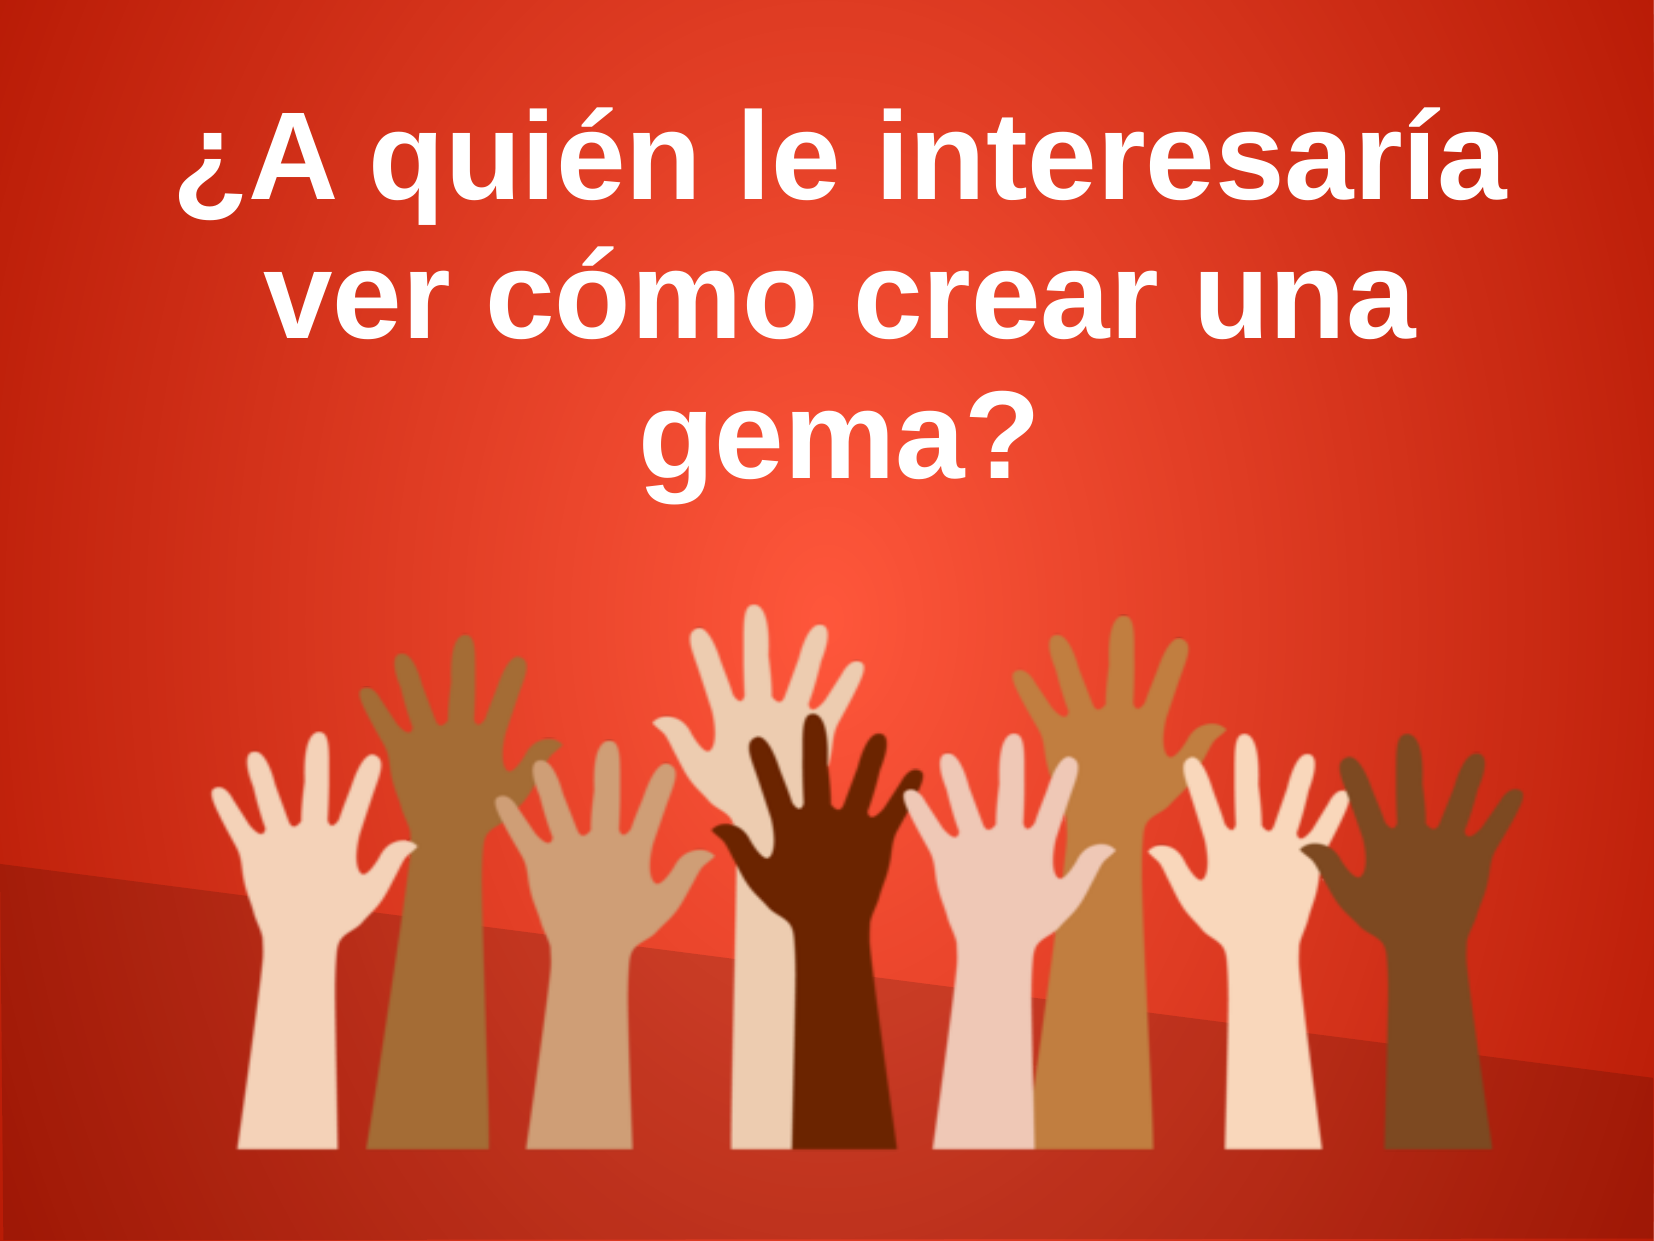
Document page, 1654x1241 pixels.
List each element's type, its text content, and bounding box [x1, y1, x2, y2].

picture [205, 599, 1531, 1156]
text_box ¿A quién le interesaría ver cómo crear una gema? [75, 51, 1606, 541]
